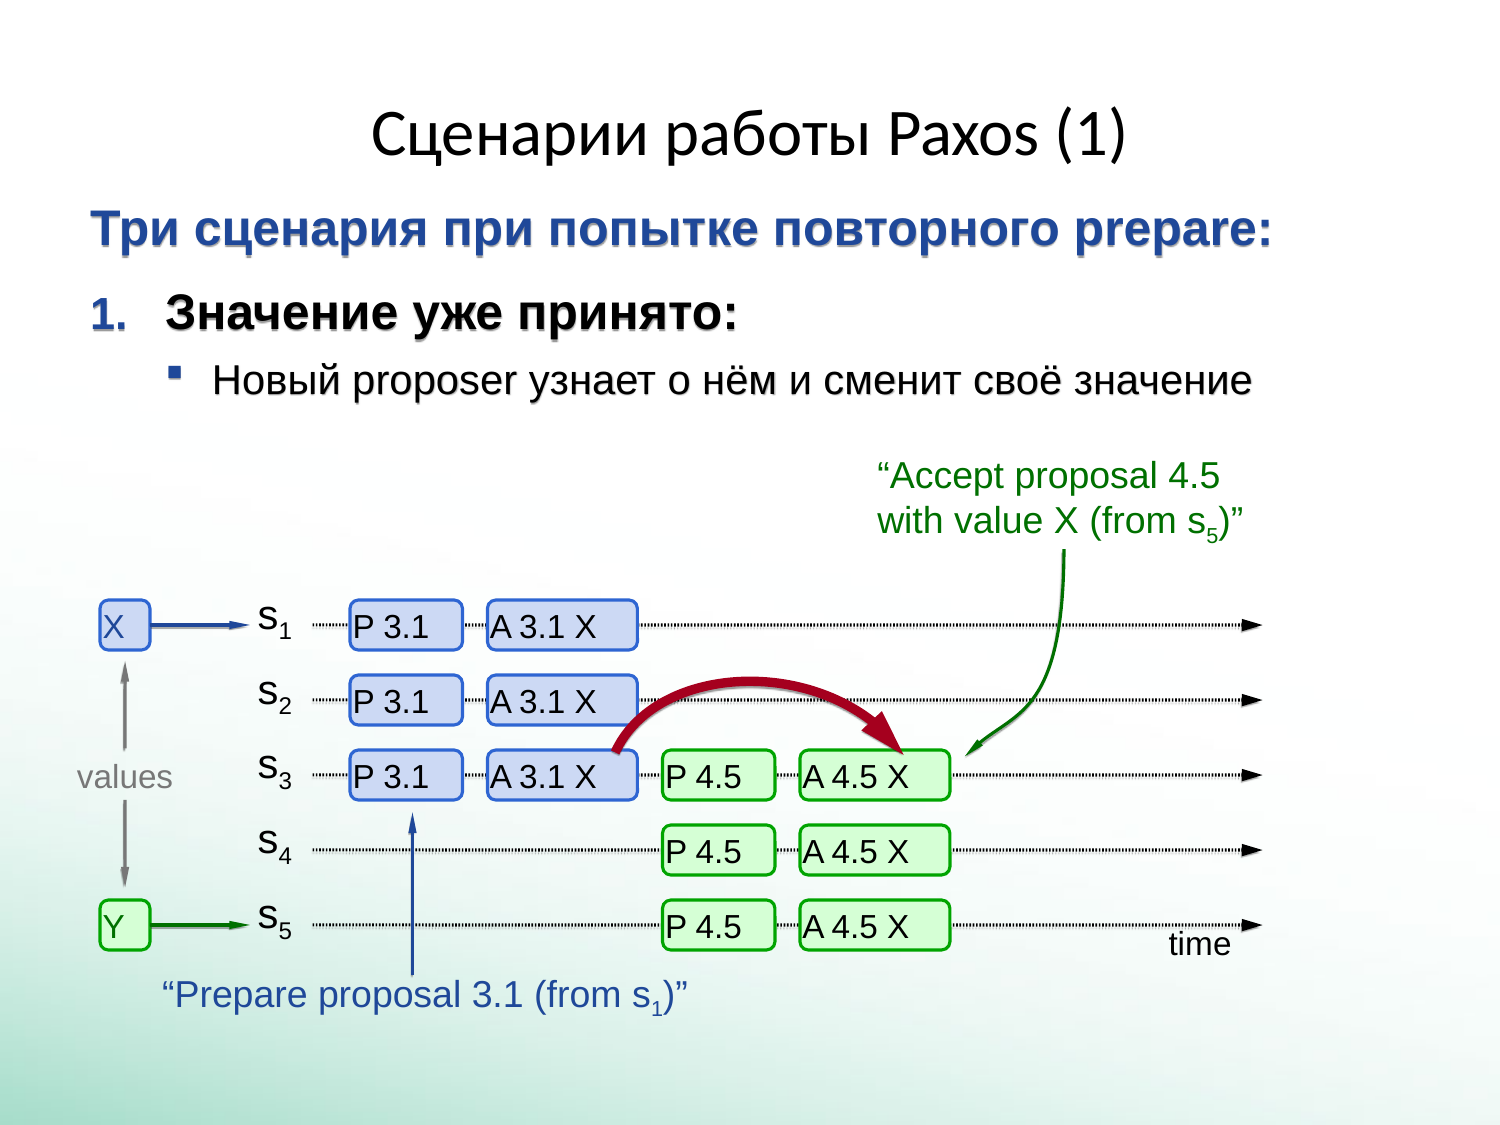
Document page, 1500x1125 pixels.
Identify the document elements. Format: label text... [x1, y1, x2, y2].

text_box s3 [237, 737, 313, 794]
text_box P 3.1 [350, 750, 463, 801]
list Три сценария при попытке повторного prepare: Значение уже принято: Новый proposer узнает о нём и сменит своё значение [75, 233, 1425, 438]
text_box P 4.5 [662, 900, 775, 951]
text_box values [62, 754, 188, 795]
text_box “Accept proposal 4.5 with value X (from s5)” [862, 443, 1263, 555]
text_box A 3.1 X [487, 750, 638, 801]
text_box s2 [237, 662, 313, 720]
text_box A 4.5 X [799, 825, 950, 876]
text_box P 4.5 [662, 825, 775, 876]
text_box A 3.1 X [487, 675, 638, 726]
text_box s1 [237, 587, 313, 645]
text_box A 4.5 X [799, 900, 950, 951]
text_box Y [99, 900, 151, 951]
picture [0, 0, 1500, 1125]
text_box s5 [237, 887, 313, 944]
text_box “Prepare proposal 3.1 (from s1)” [124, 962, 725, 1029]
text_box P 3.1 [350, 600, 463, 651]
text_box X [99, 600, 151, 651]
text_box A 3.1 X [487, 600, 638, 651]
text_box P 3.1 [350, 675, 463, 726]
text_box A 4.5 X [799, 750, 950, 801]
title Сценарии работы Paxos (1) [75, 45, 1426, 233]
text_box time [1149, 922, 1250, 963]
text_box s4 [237, 812, 313, 869]
text_box P 4.5 [662, 750, 775, 801]
